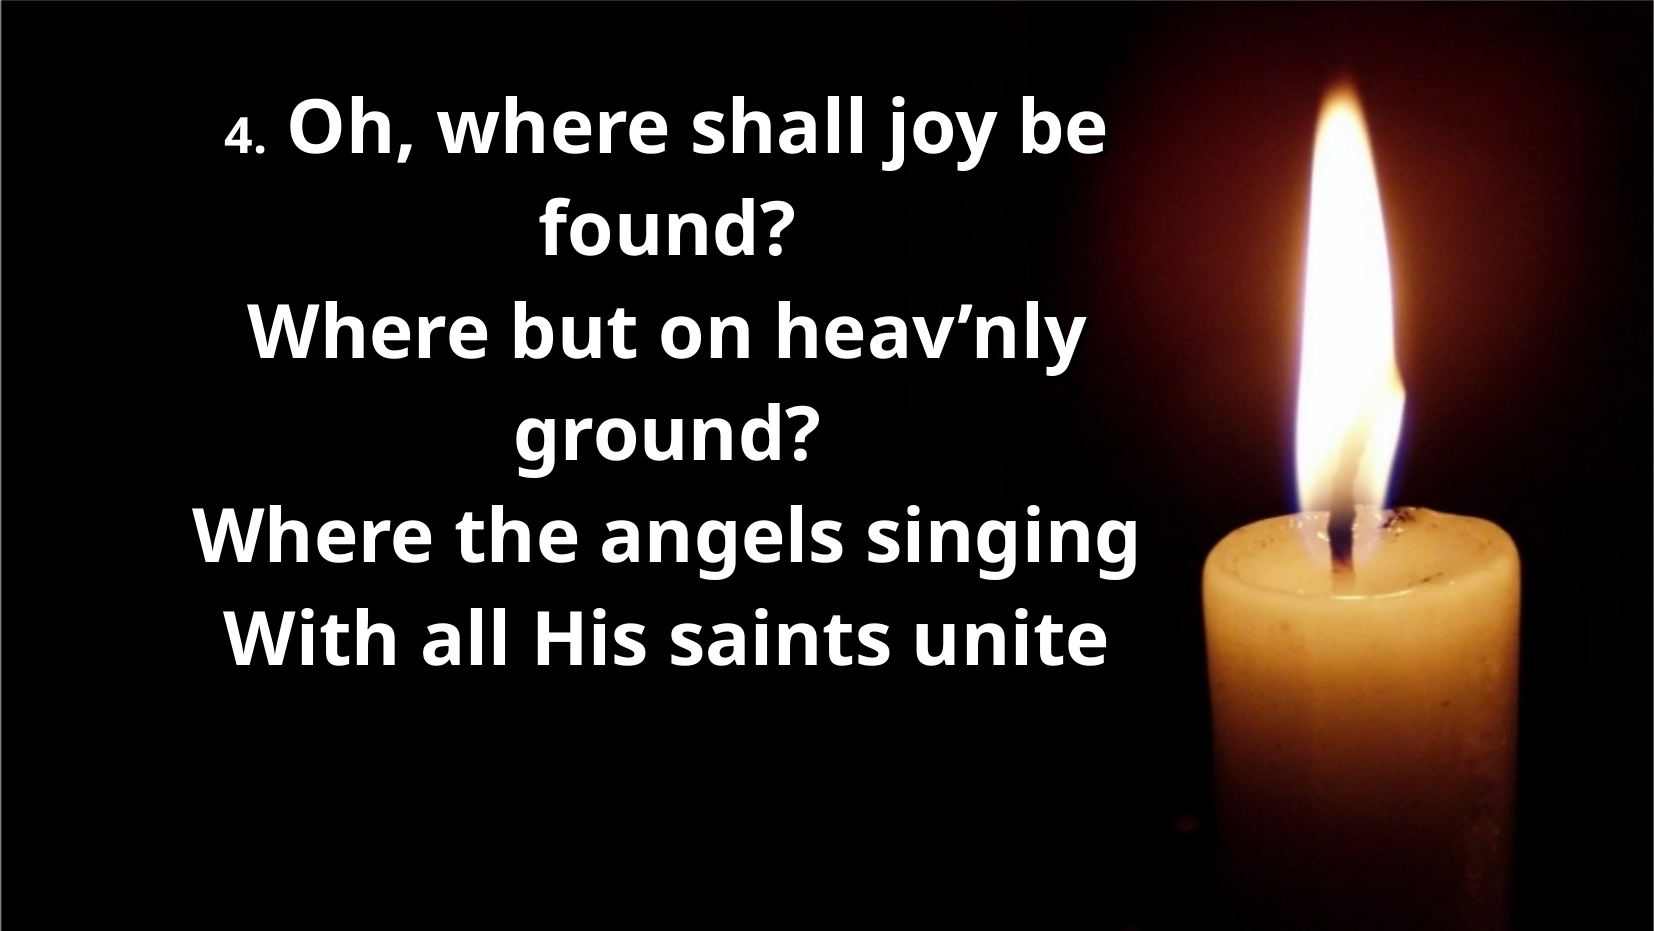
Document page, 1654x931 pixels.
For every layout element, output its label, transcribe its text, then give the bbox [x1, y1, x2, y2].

picture [0, 0, 1654, 931]
text_box 4. Oh, where shall joy be found? Where but on heav’nly ground? Where the angels singing With all His saints unite [75, 65, 1261, 481]
